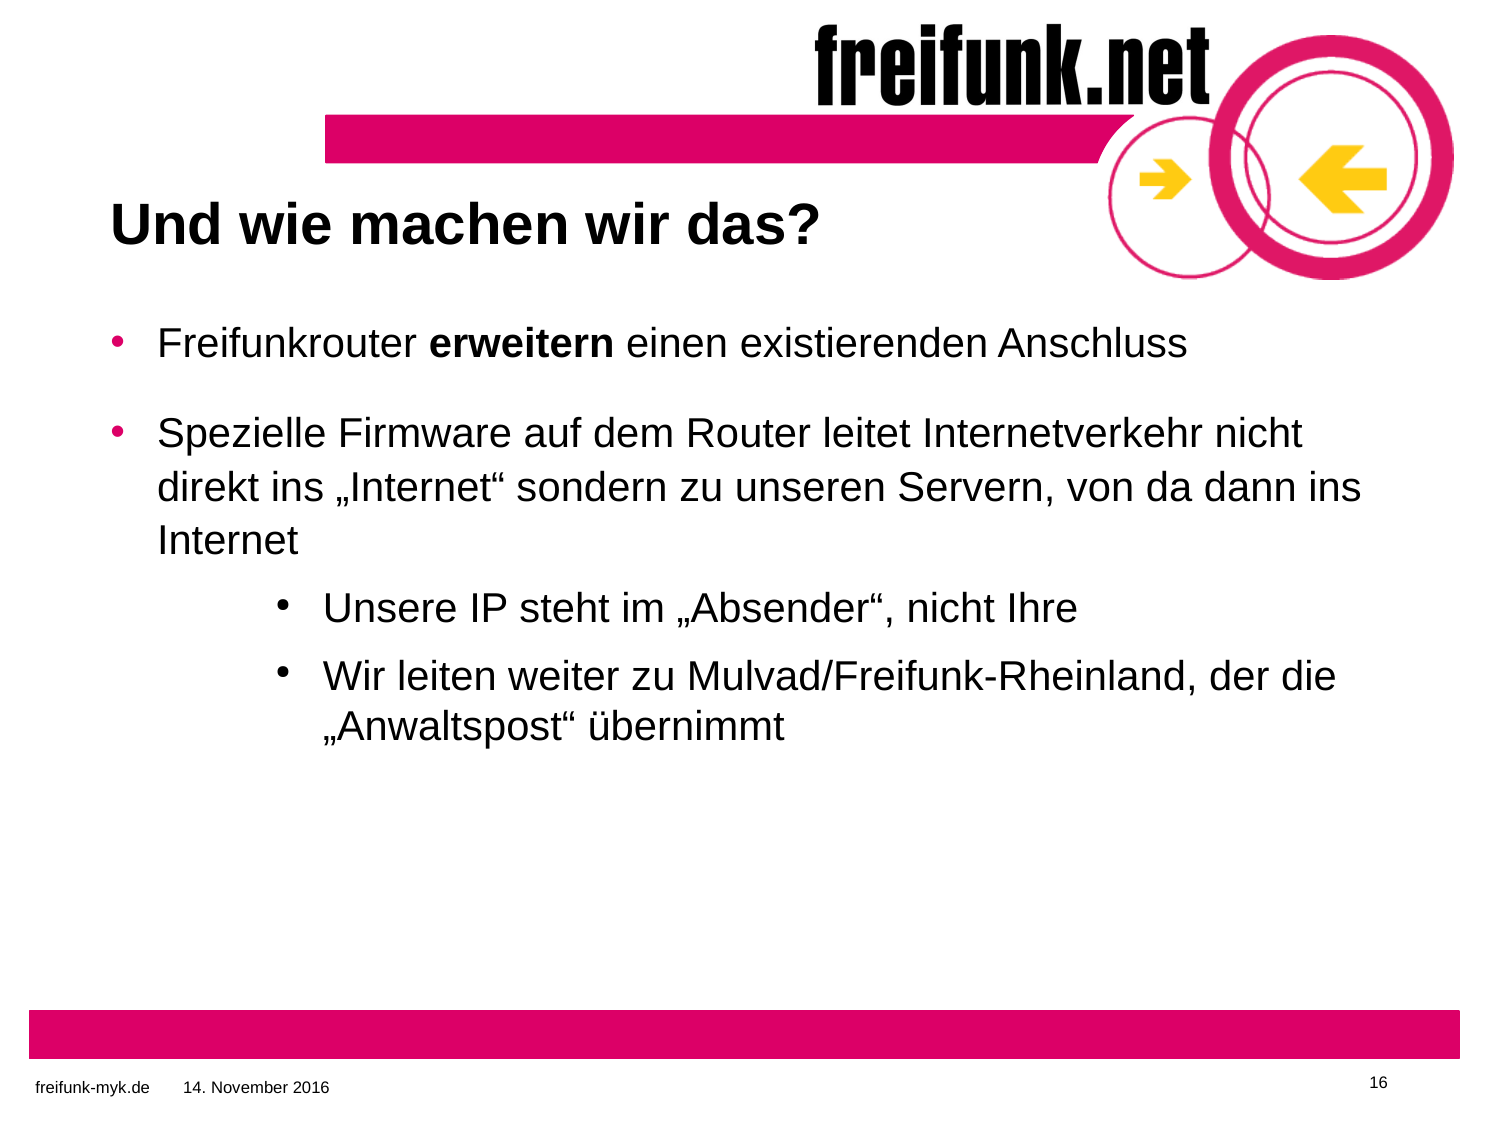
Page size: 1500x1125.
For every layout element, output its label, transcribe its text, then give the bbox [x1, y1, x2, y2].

title Und wie machen wir das? [110, 160, 1093, 282]
picture [816, 24, 1454, 280]
list Freifunkrouter erweitern einen existierenden Anschluss Spezielle Firmware auf dem Router leitet Internetverkehr nicht direkt ins „Internet“ sondern zu unseren Servern, von da dann ins Internet Unsere IP steht im „Absender“, nicht Ihre Wir leiten weiter zu Mulvad/Freifunk-Rheinland, der die „Anwaltspost“ übernimmt [110, 312, 1392, 1000]
